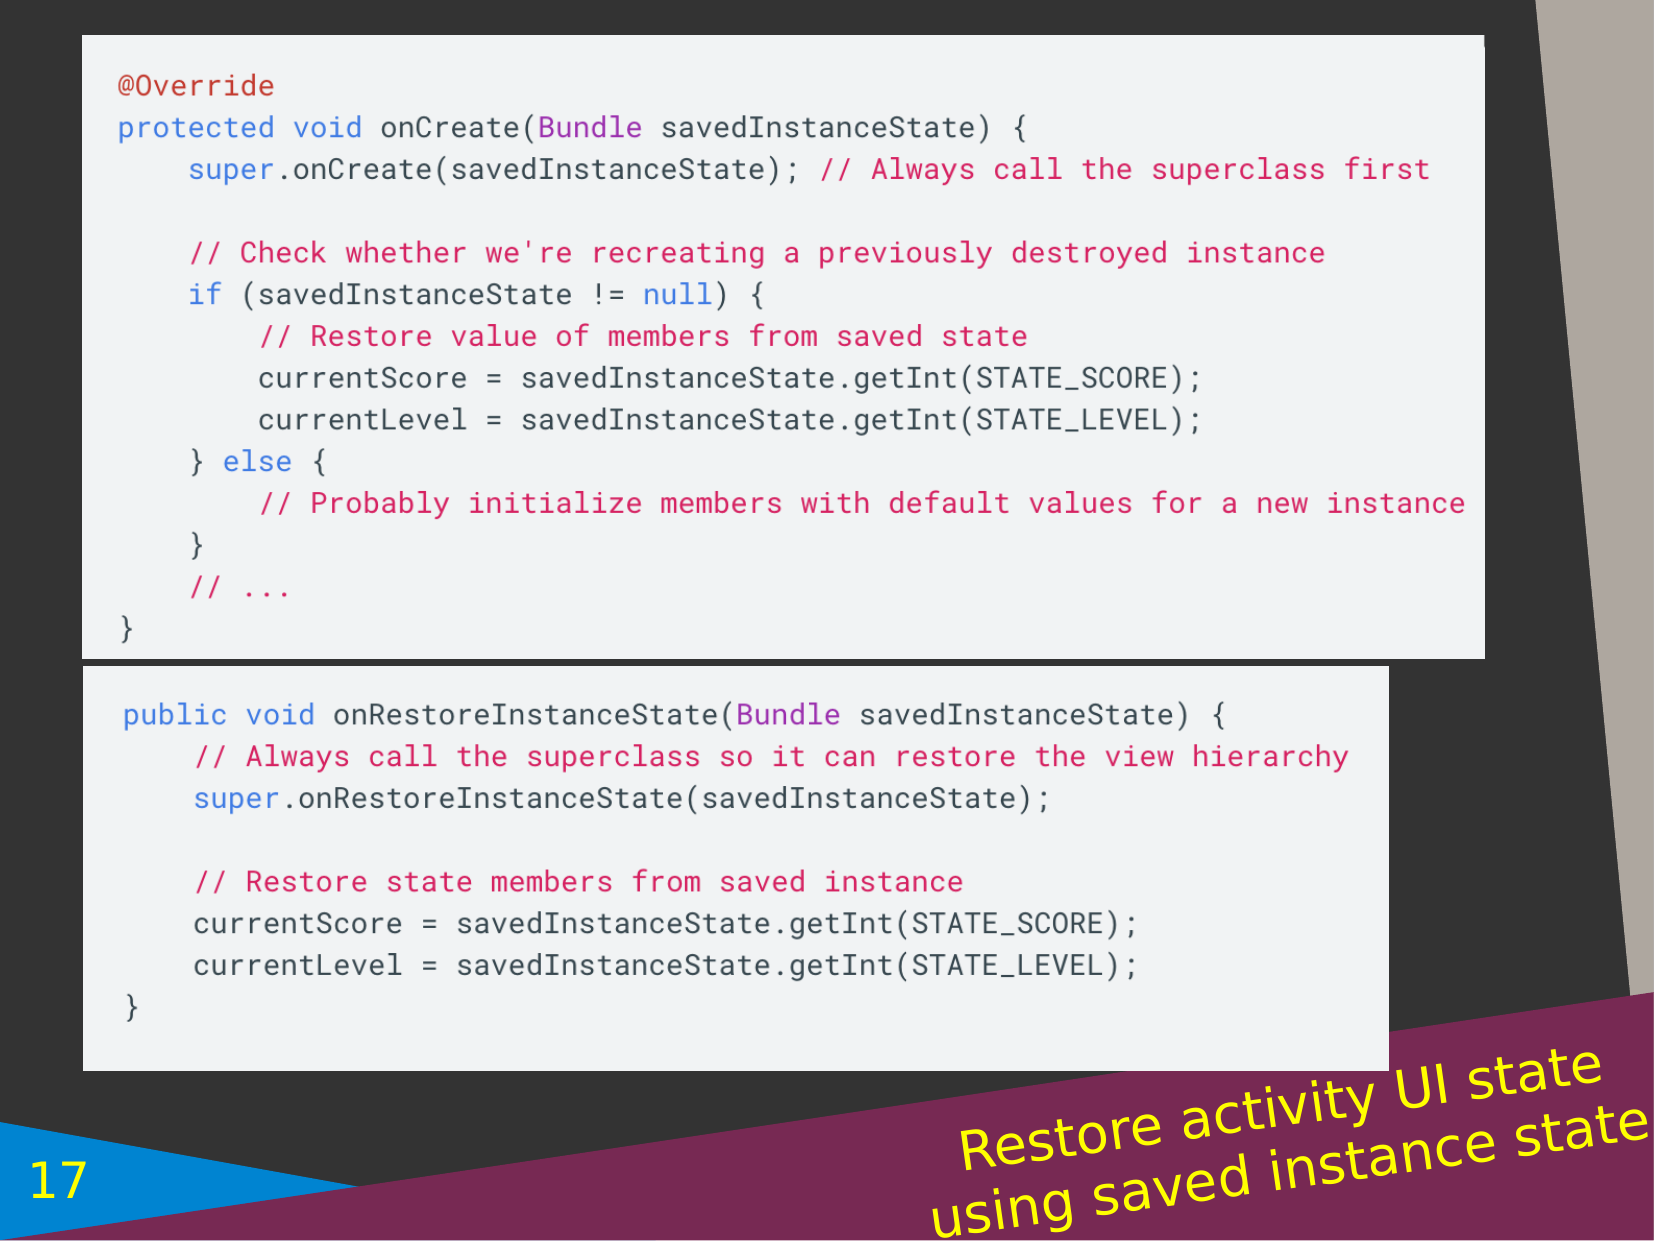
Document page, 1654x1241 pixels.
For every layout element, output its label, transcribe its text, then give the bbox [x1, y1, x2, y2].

picture [82, 35, 1485, 659]
title Restore activity UI state using saved instance state [893, 992, 1654, 1241]
picture [83, 666, 1389, 1071]
